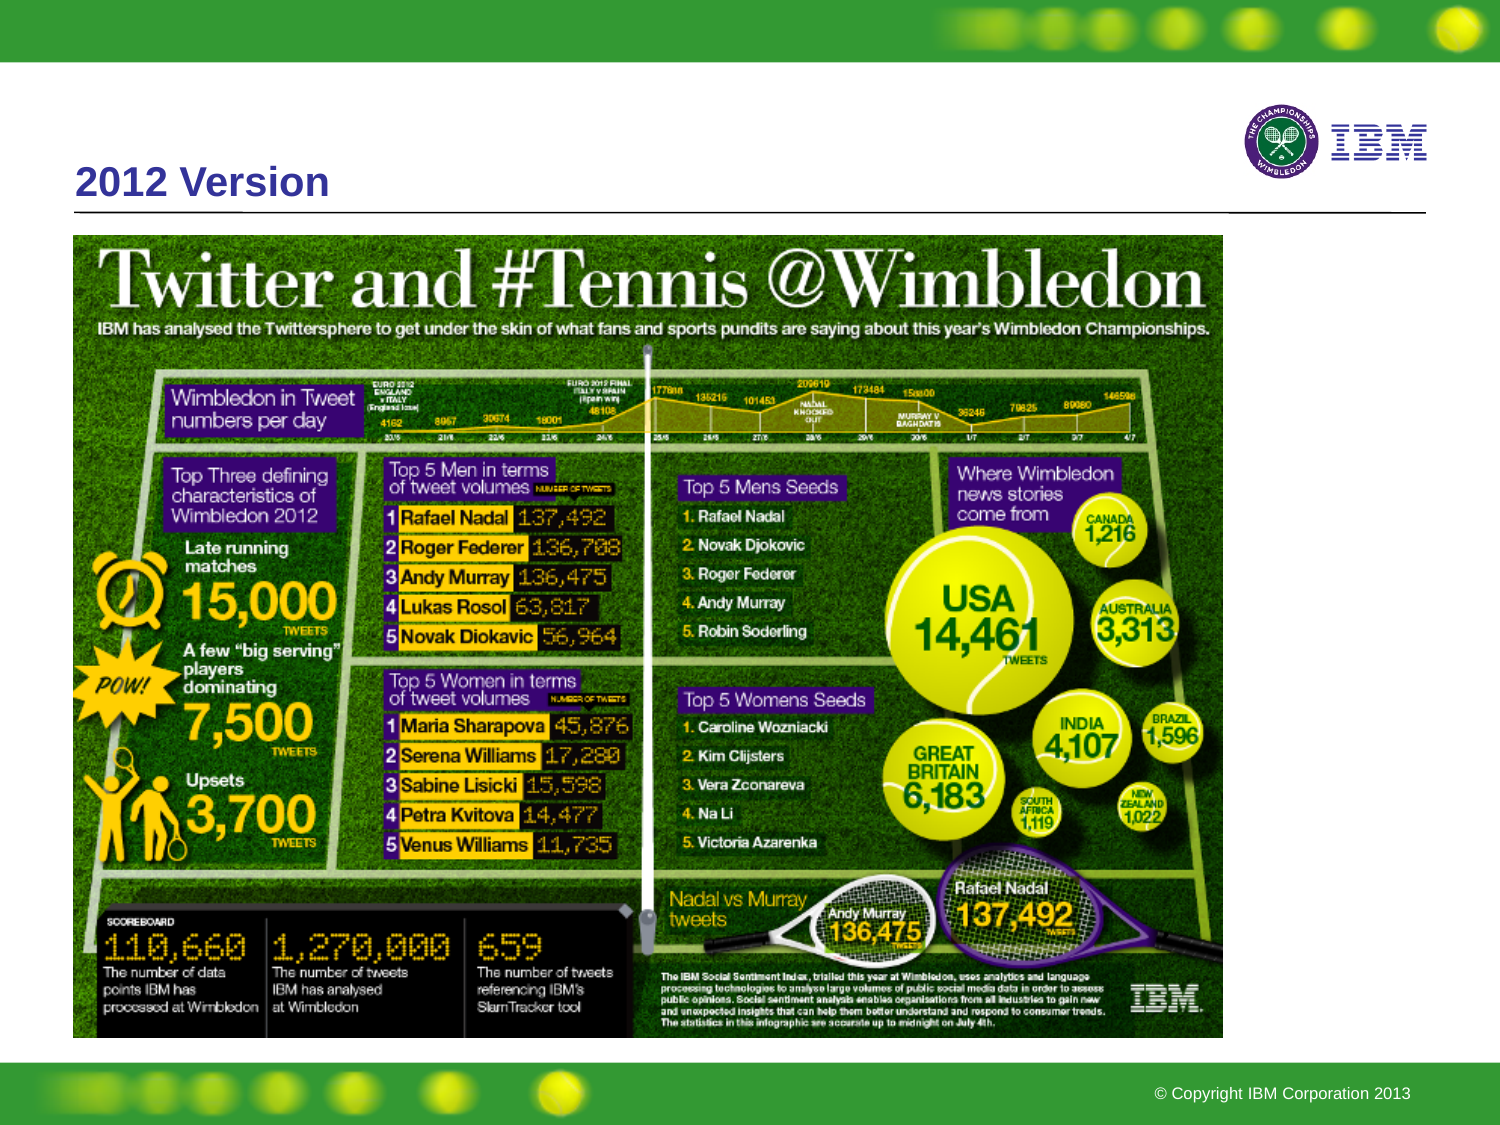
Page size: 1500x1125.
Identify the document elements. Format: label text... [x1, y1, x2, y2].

picture [903, 4, 1492, 55]
picture [73, 235, 1223, 1038]
picture [5, 1068, 595, 1120]
title 2012 Version [75, 75, 1425, 213]
picture [1425, 117, 1432, 165]
